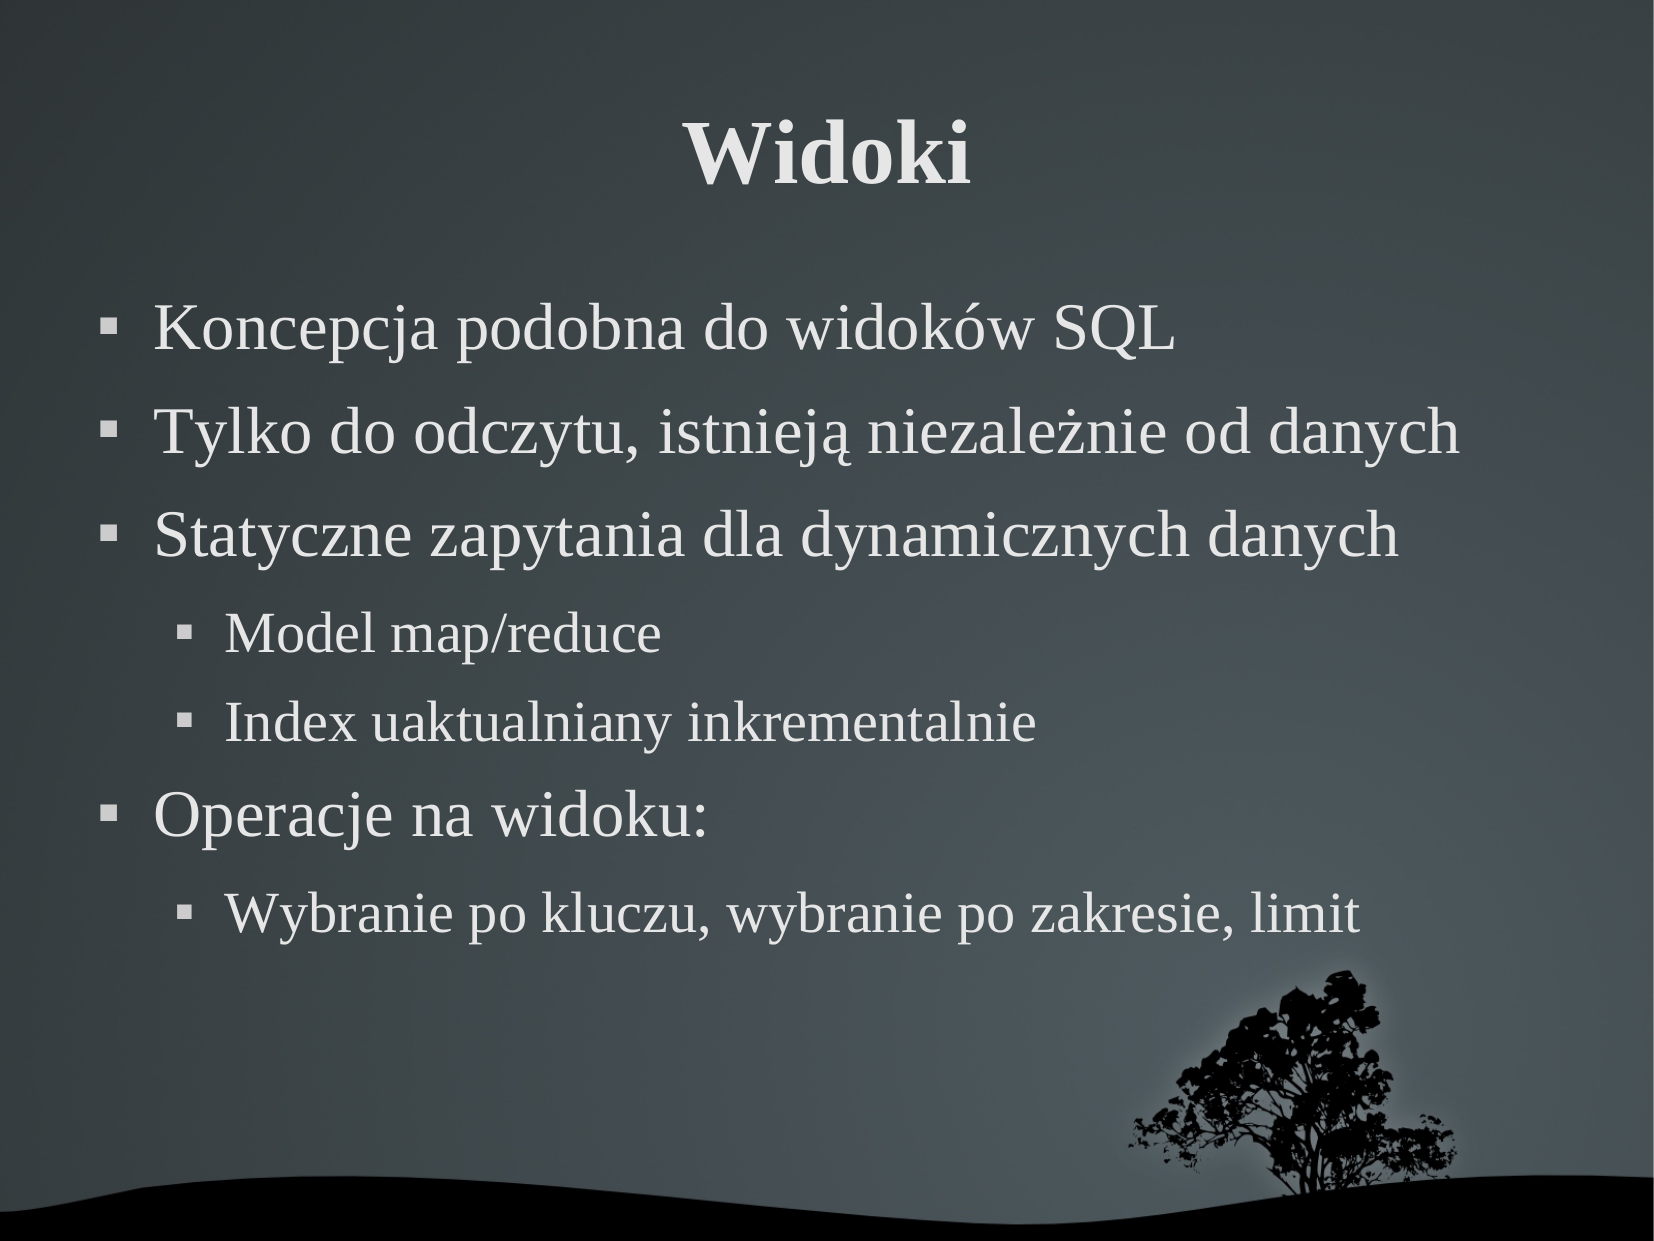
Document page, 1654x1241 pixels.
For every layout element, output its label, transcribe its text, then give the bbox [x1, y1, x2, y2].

list Koncepcja podobna do widoków SQL Tylko do odczytu, istnieją niezależnie od danych Statyczne zapytania dla dynamicznych danych Model map/reduce Index uaktualniany inkrementalnie Operacje na widoku: Wybranie po kluczu, wybranie po zakresie, limit [82, 290, 1571, 1094]
title Widoki [82, 56, 1571, 250]
picture [0, 0, 1654, 1241]
